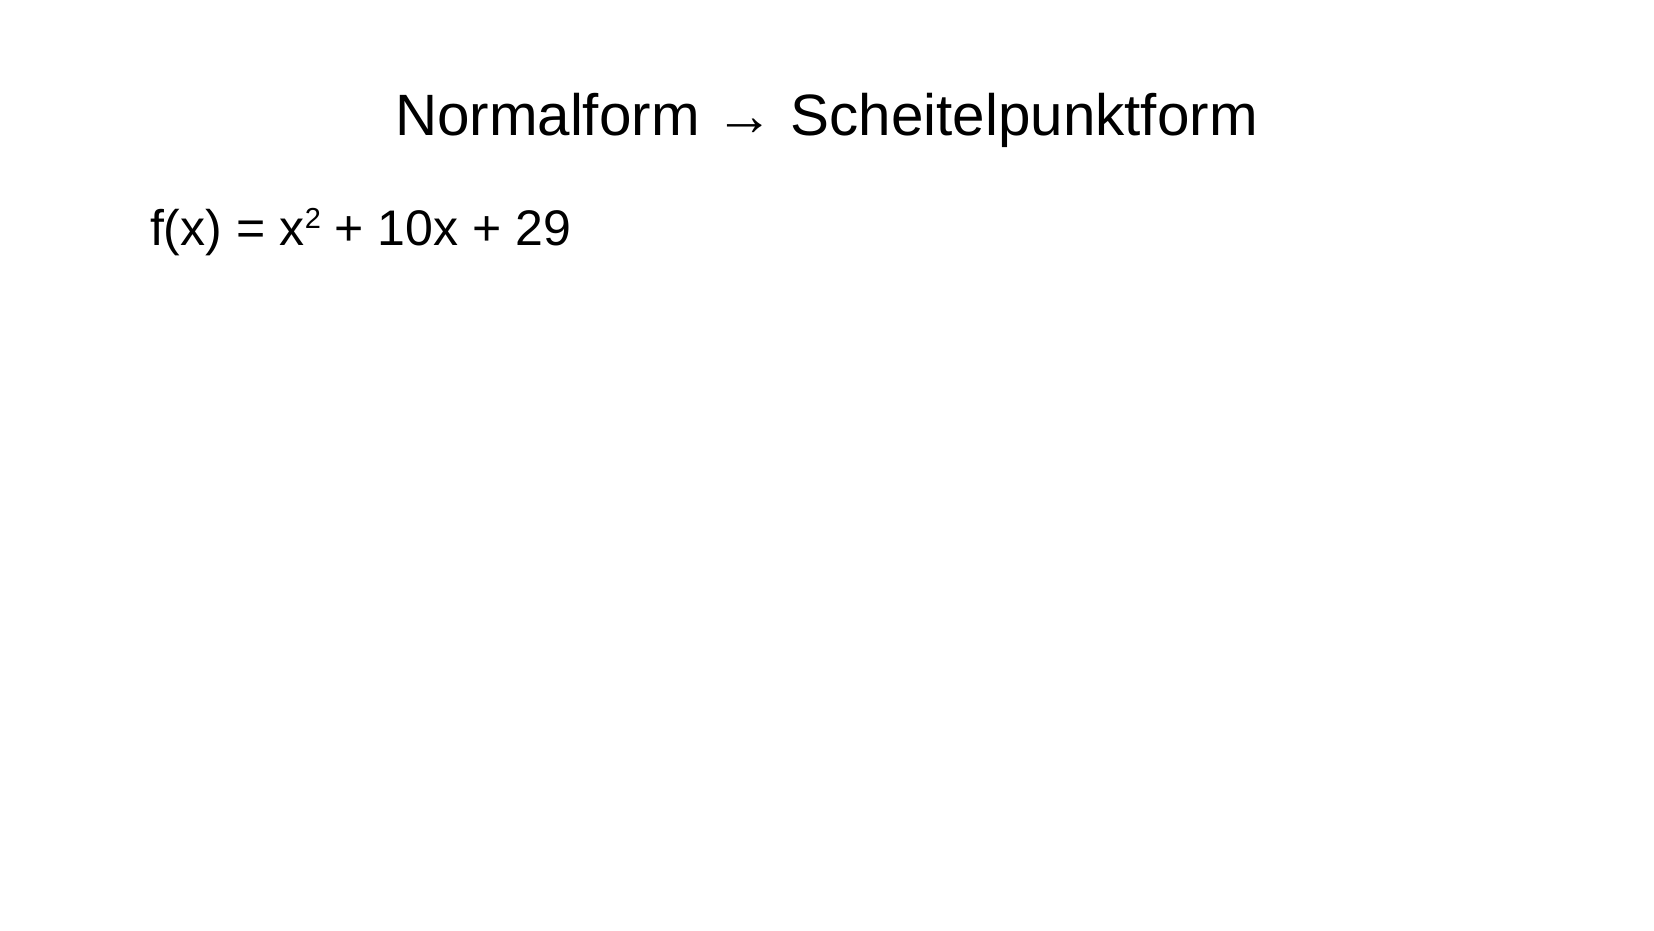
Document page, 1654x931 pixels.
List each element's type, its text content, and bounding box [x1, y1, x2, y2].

title Normalform → Scheitelpunktform [82, 37, 1571, 193]
text_box f(x) = x2 + 10x + 29 [135, 192, 697, 375]
